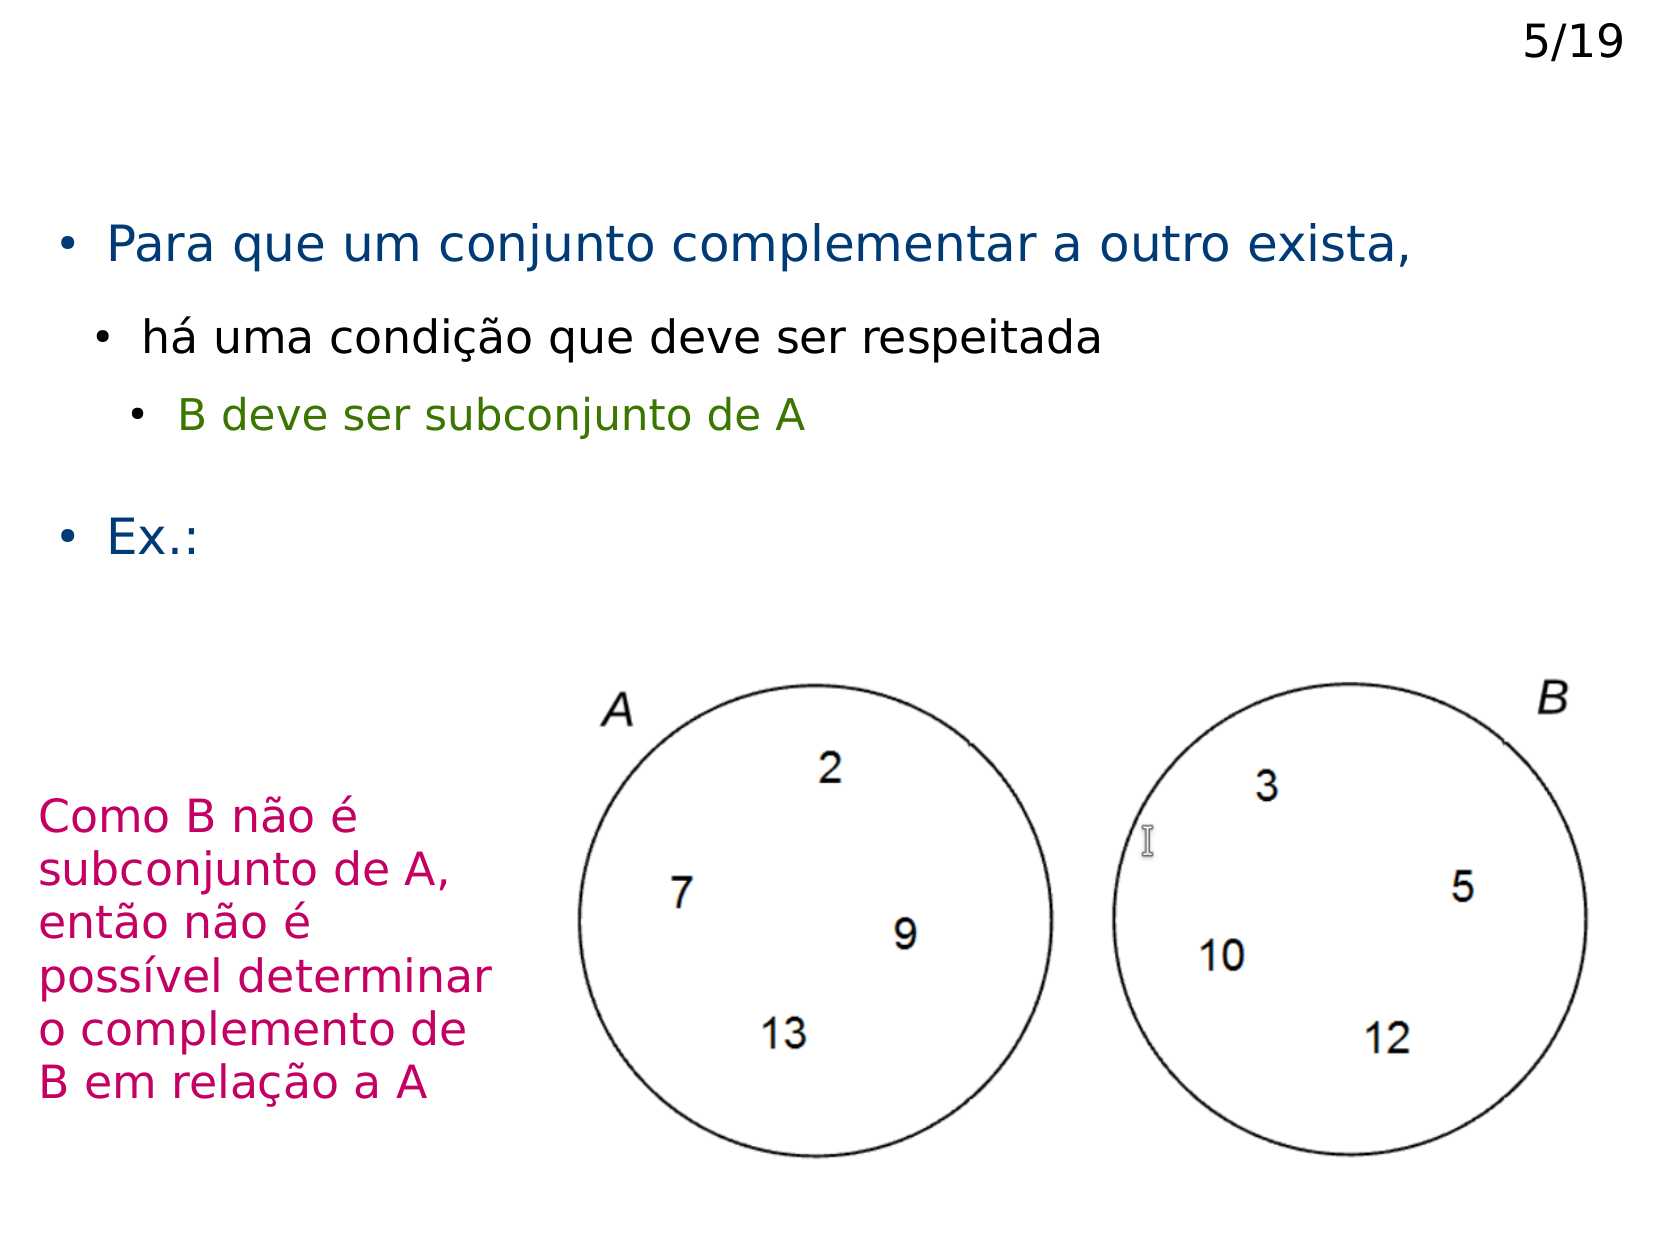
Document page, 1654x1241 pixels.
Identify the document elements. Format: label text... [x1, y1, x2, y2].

list Para que um conjunto complementar a outro exista, há uma condição que deve ser respeitada B deve ser subconjunto de A Ex.: [59, 206, 1625, 1211]
picture [572, 673, 1591, 1164]
text_box Como B não é subconjunto de A, então não é possível determinar o complemento de B em relação a A [23, 782, 508, 1117]
